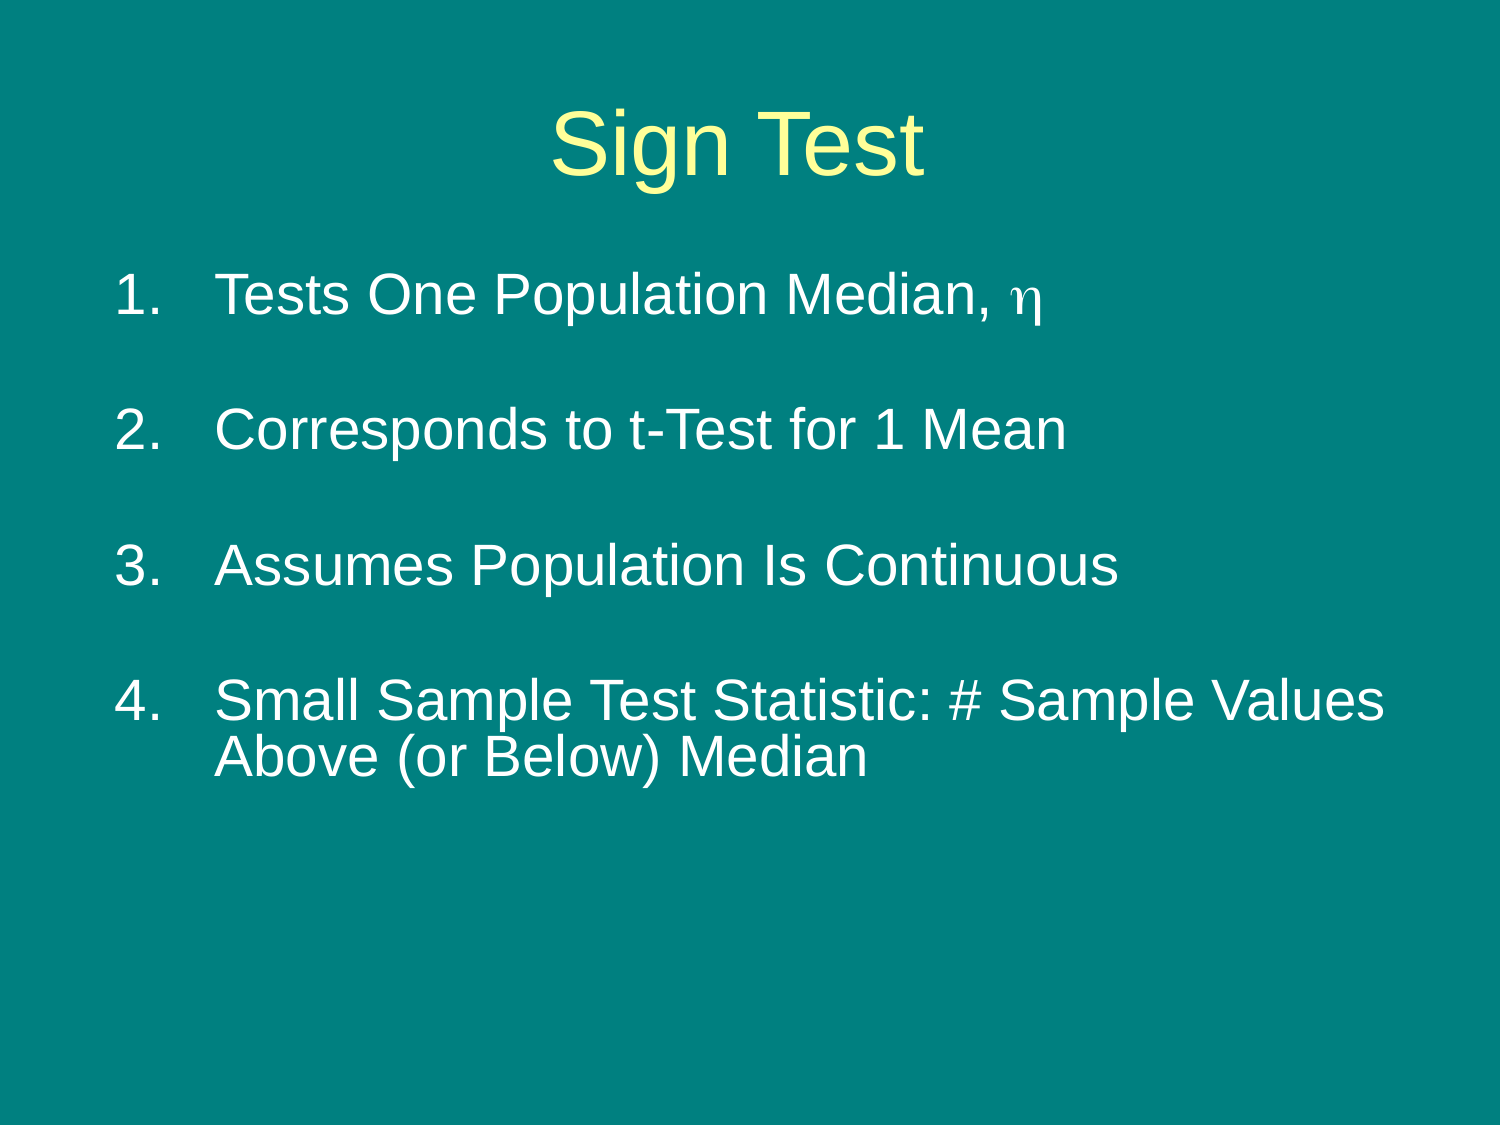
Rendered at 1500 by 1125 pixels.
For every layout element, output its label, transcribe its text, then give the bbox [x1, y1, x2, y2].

title Sign Test [75, 45, 1425, 233]
list Tests One Population Median,  2. Corresponds to t-Test for 1 Mean 3. Assumes Population Is Continuous Small Sample Test Statistic: # Sample Values Above (or Below) Median [99, 262, 1463, 1013]
